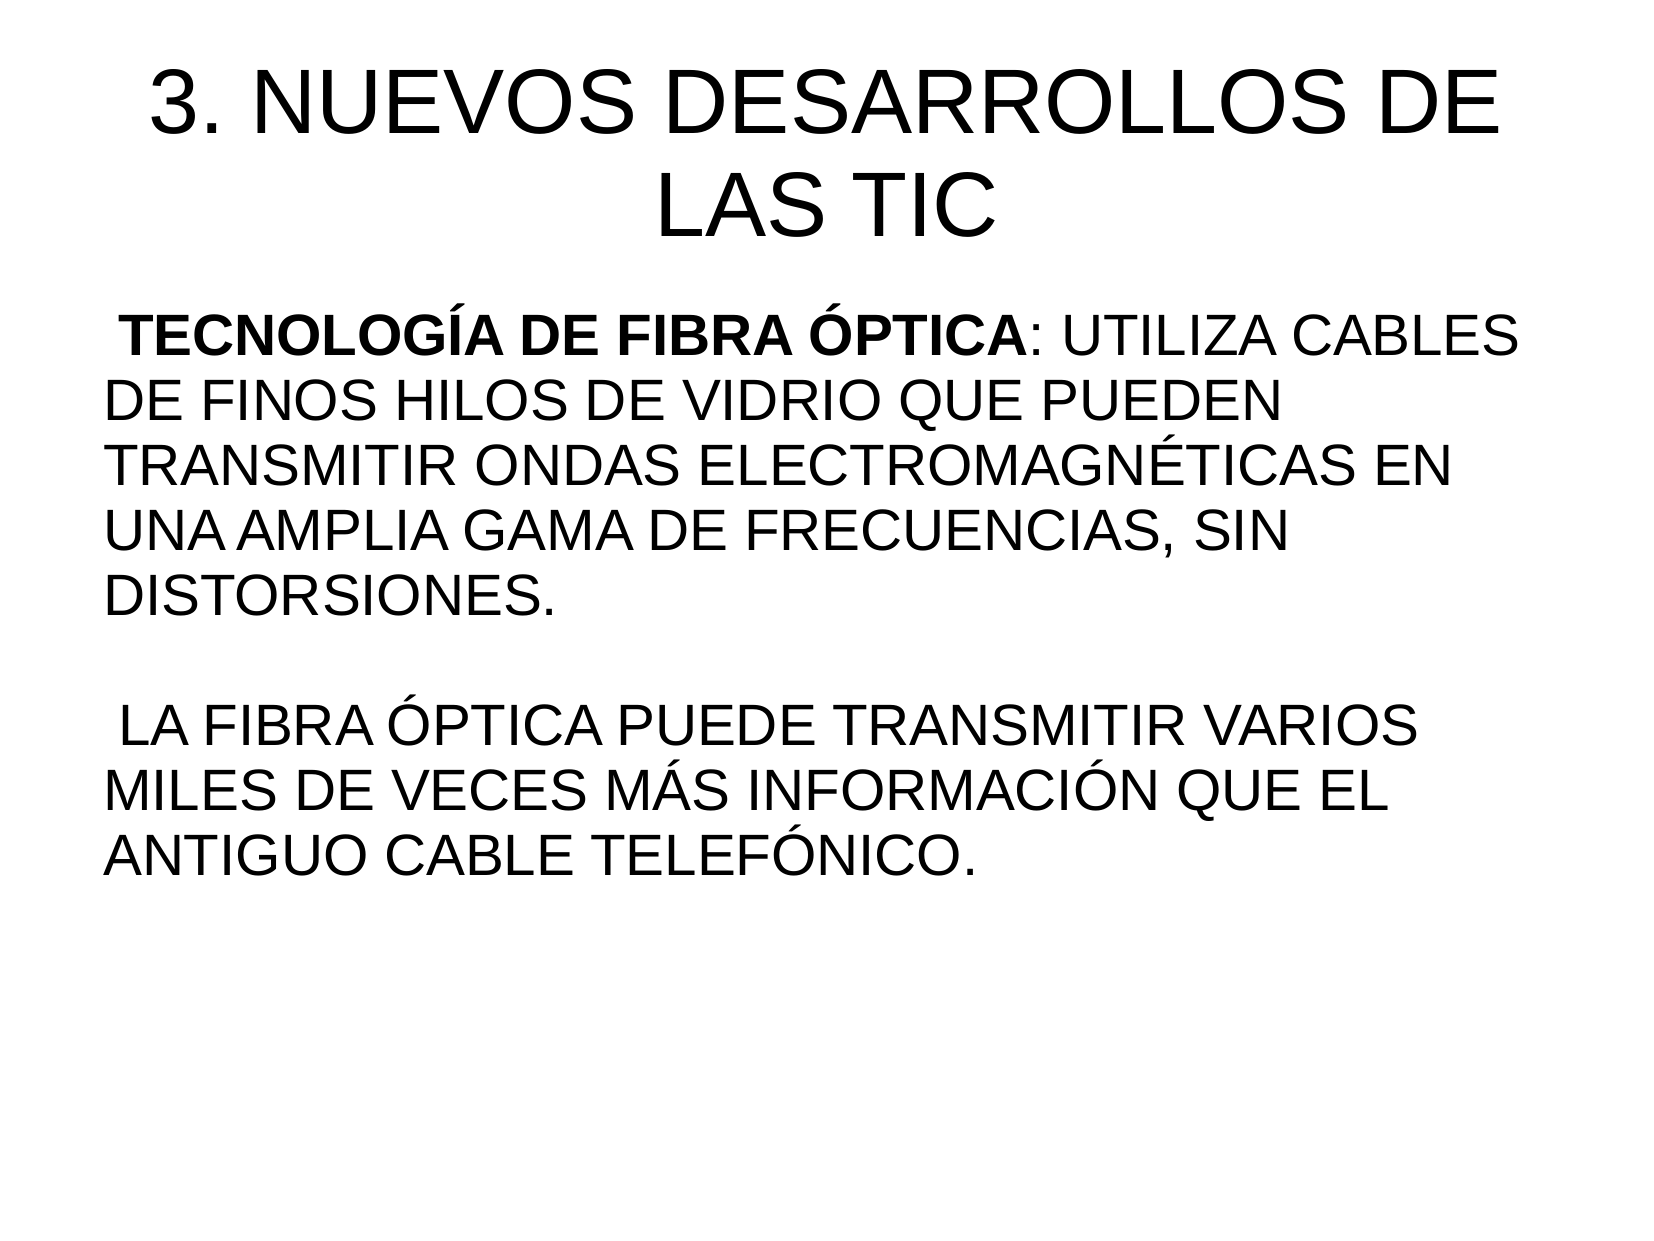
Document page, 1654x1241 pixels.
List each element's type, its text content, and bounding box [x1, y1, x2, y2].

title 3. NUEVOS DESARROLLOS DE LAS TIC [82, 49, 1571, 257]
text_box TECNOLOGÍA DE FIBRA ÓPTICA: UTILIZA CABLES DE FINOS HILOS DE VIDRIO QUE PUEDEN TRANSMITIR ONDAS ELECTROMAGNÉTICAS EN UNA AMPLIA GAMA DE FRECUENCIAS, SIN DISTORSIONES. LA FIBRA ÓPTICA PUEDE TRANSMITIR VARIOS MILES DE VECES MÁS INFORMACIÓN QUE EL ANTIGUO CABLE TELEFÓNICO. [88, 295, 1595, 896]
